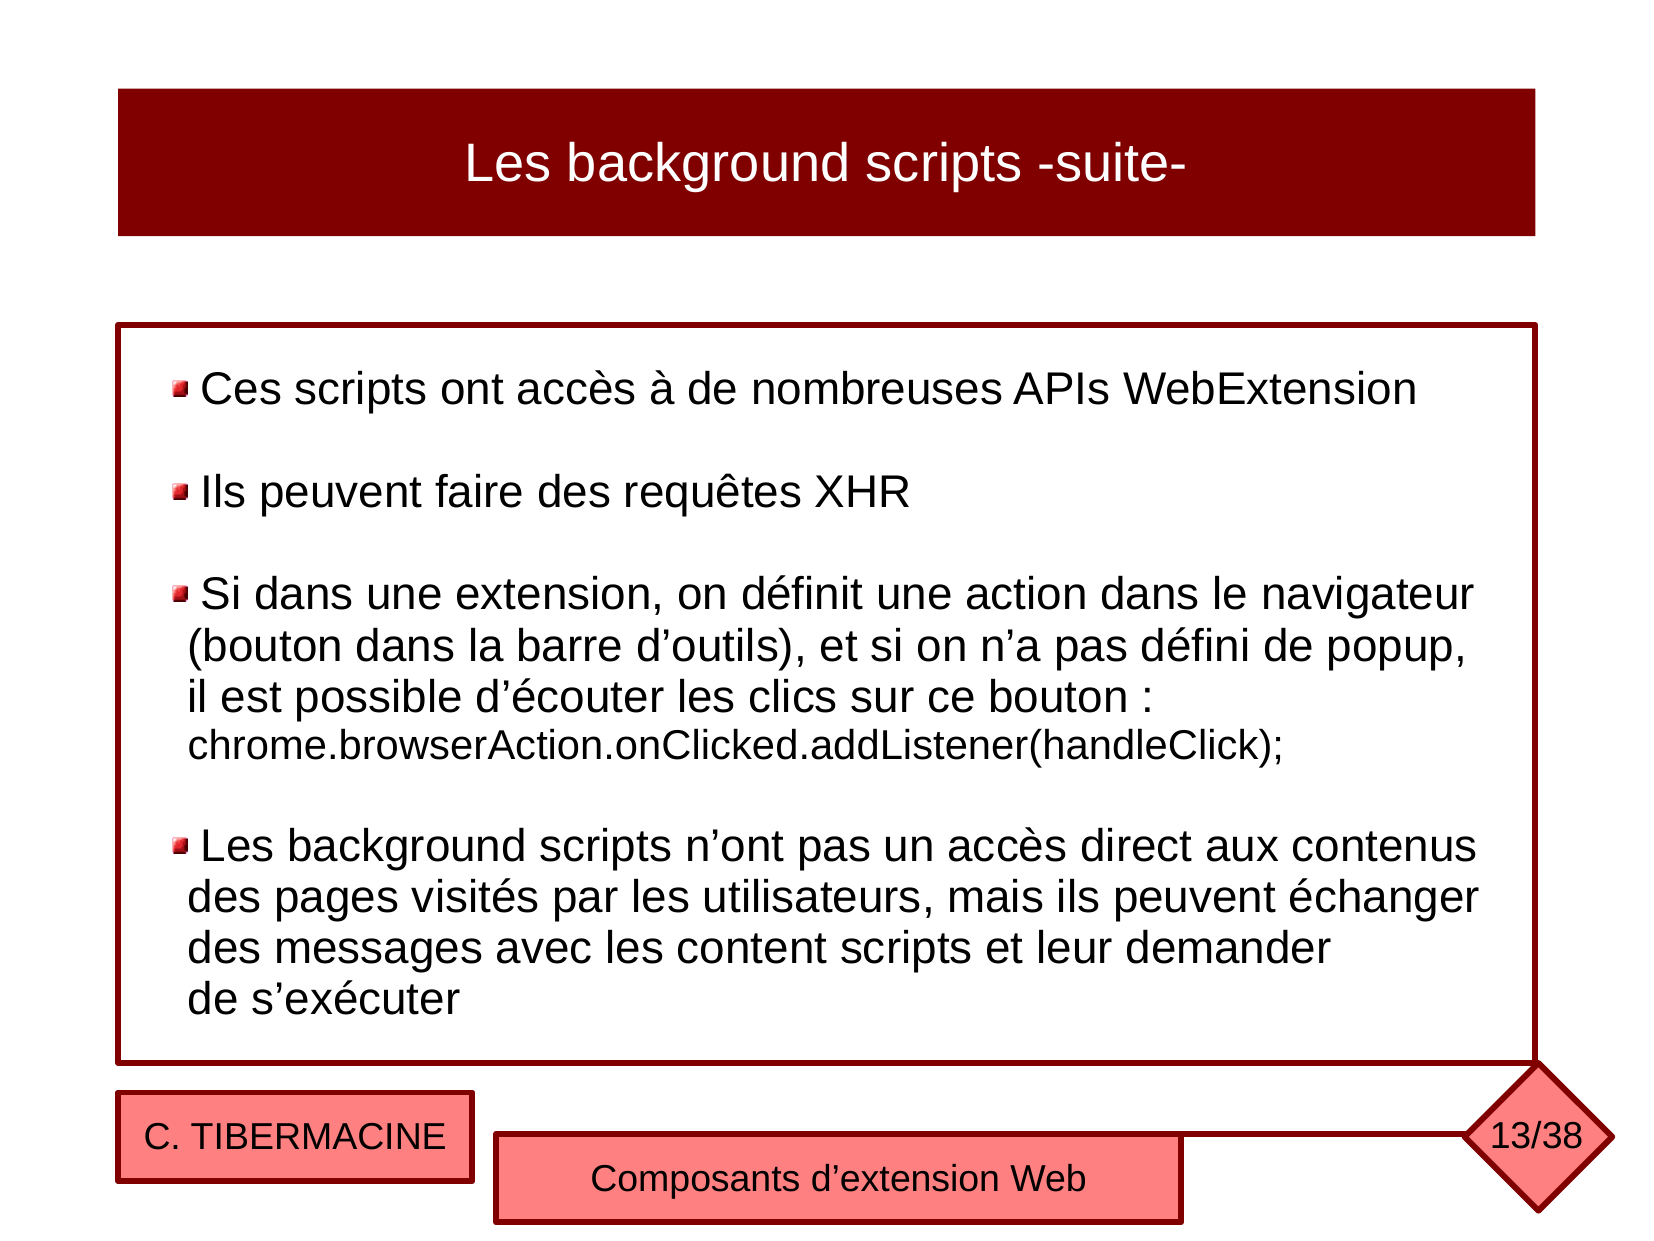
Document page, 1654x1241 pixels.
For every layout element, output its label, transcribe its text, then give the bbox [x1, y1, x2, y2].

picture [172, 483, 188, 500]
text_box [1494, 1062, 1583, 1107]
text_box C. TIBERMACINE [118, 1092, 473, 1182]
text_box <numéro>/38 [1475, 1107, 1654, 1164]
text_box [1464, 1126, 1475, 1148]
text_box [1491, 1164, 1586, 1211]
picture [172, 837, 188, 854]
text_box Ces scripts ont accès à de nombreuses APIs WebExtension Ils peuvent faire des requêtes XHR Si dans une extension, on définit une action dans le navigateur (bouton dans la barre d’outils), et si on n’a pas défini de popup, il est possible d’écouter les clics sur ce bouton : chrome.browserAction.onClicked.addListener(handleClick); Les background scripts n’ont pas un accès direct aux contenus des pages visités par les utilisateurs, mais ils peuvent échanger des messages avec les content scripts et leur demander de s’exécuter [118, 324, 1536, 1063]
text_box Composants d’extension Web [496, 1133, 1182, 1223]
picture [172, 380, 188, 397]
text_box Les background scripts -suite- [118, 88, 1536, 237]
picture [172, 585, 188, 602]
